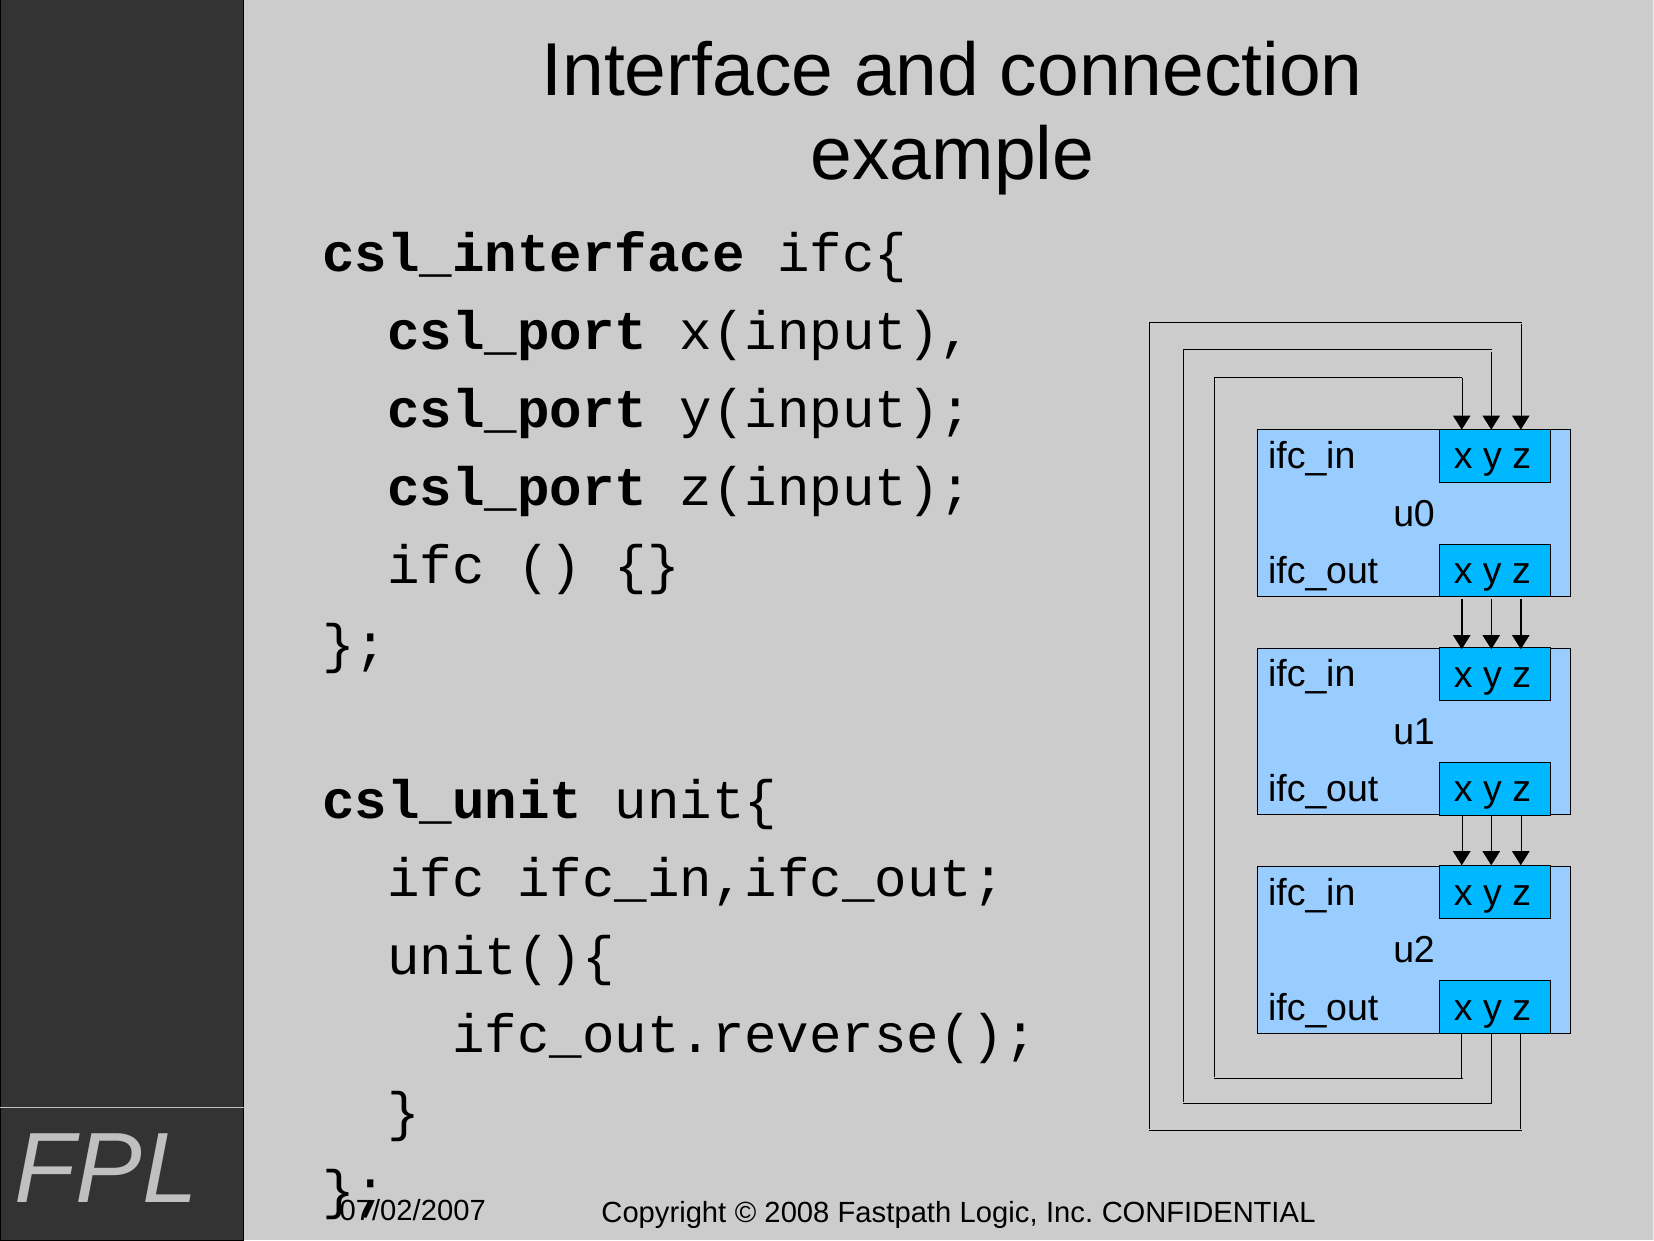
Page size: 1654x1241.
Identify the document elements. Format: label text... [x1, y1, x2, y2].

text_box x y z [1439, 647, 1551, 701]
text_box x y z [1439, 865, 1551, 919]
text_box u2 [1257, 866, 1571, 1034]
text_box ifc_in [1253, 863, 1419, 923]
text_box x y z [1439, 762, 1551, 816]
text_box ifc_out [1253, 978, 1419, 1037]
text_box u1 [1257, 648, 1571, 815]
text_box ifc_out [1253, 542, 1419, 601]
text_box x y z [1439, 429, 1551, 483]
title Interface and connection example [401, 3, 1504, 220]
text_box x y z [1439, 980, 1551, 1034]
text_box ifc_in [1253, 645, 1419, 704]
text_box x y z [1439, 544, 1551, 597]
text_box ifc_in [1253, 427, 1419, 486]
text_box ifc_out [1253, 760, 1419, 819]
subtitle csl_interface ifc{ csl_port x(input), csl_port y(input); csl_port z(input); ifc () {} }; csl_unit unit{ ifc ifc_in,ifc_out; unit(){ ifc_out.reverse(); } }; [322, 271, 1635, 1180]
text_box u0 [1257, 429, 1571, 597]
